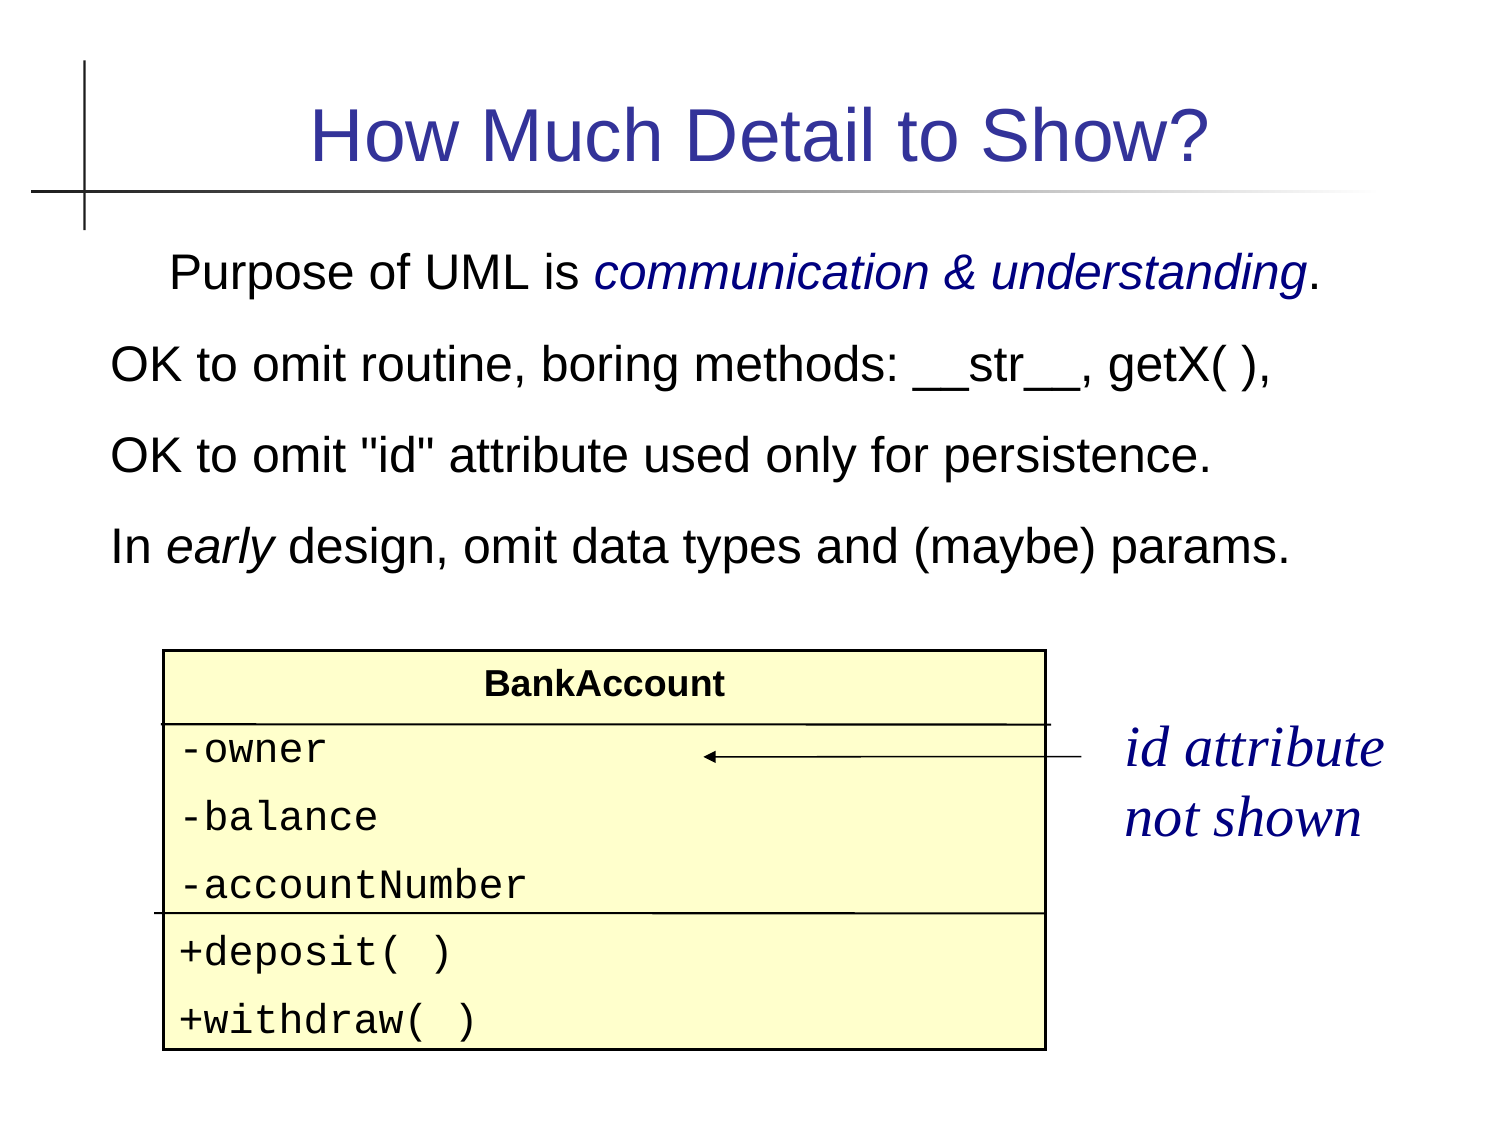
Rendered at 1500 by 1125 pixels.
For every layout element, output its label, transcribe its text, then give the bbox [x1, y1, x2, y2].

text_box id attribute not shown [1109, 700, 1455, 856]
text_box BankAccount -owner -balance -accountNumber +deposit( ) +withdraw( ) [163, 726, 1046, 1050]
list Purpose of UML is communication & understanding. OK to omit routine, boring methods: __str__, getX( ), OK to omit "id" attribute used only for persistence. In early design, omit data types and (maybe) params. [95, 232, 1396, 586]
title How Much Detail to Show? [100, 42, 1400, 185]
text_box BankAccount -owner -balance -accountNumber +deposit( ) +withdraw( ) [163, 650, 1046, 723]
